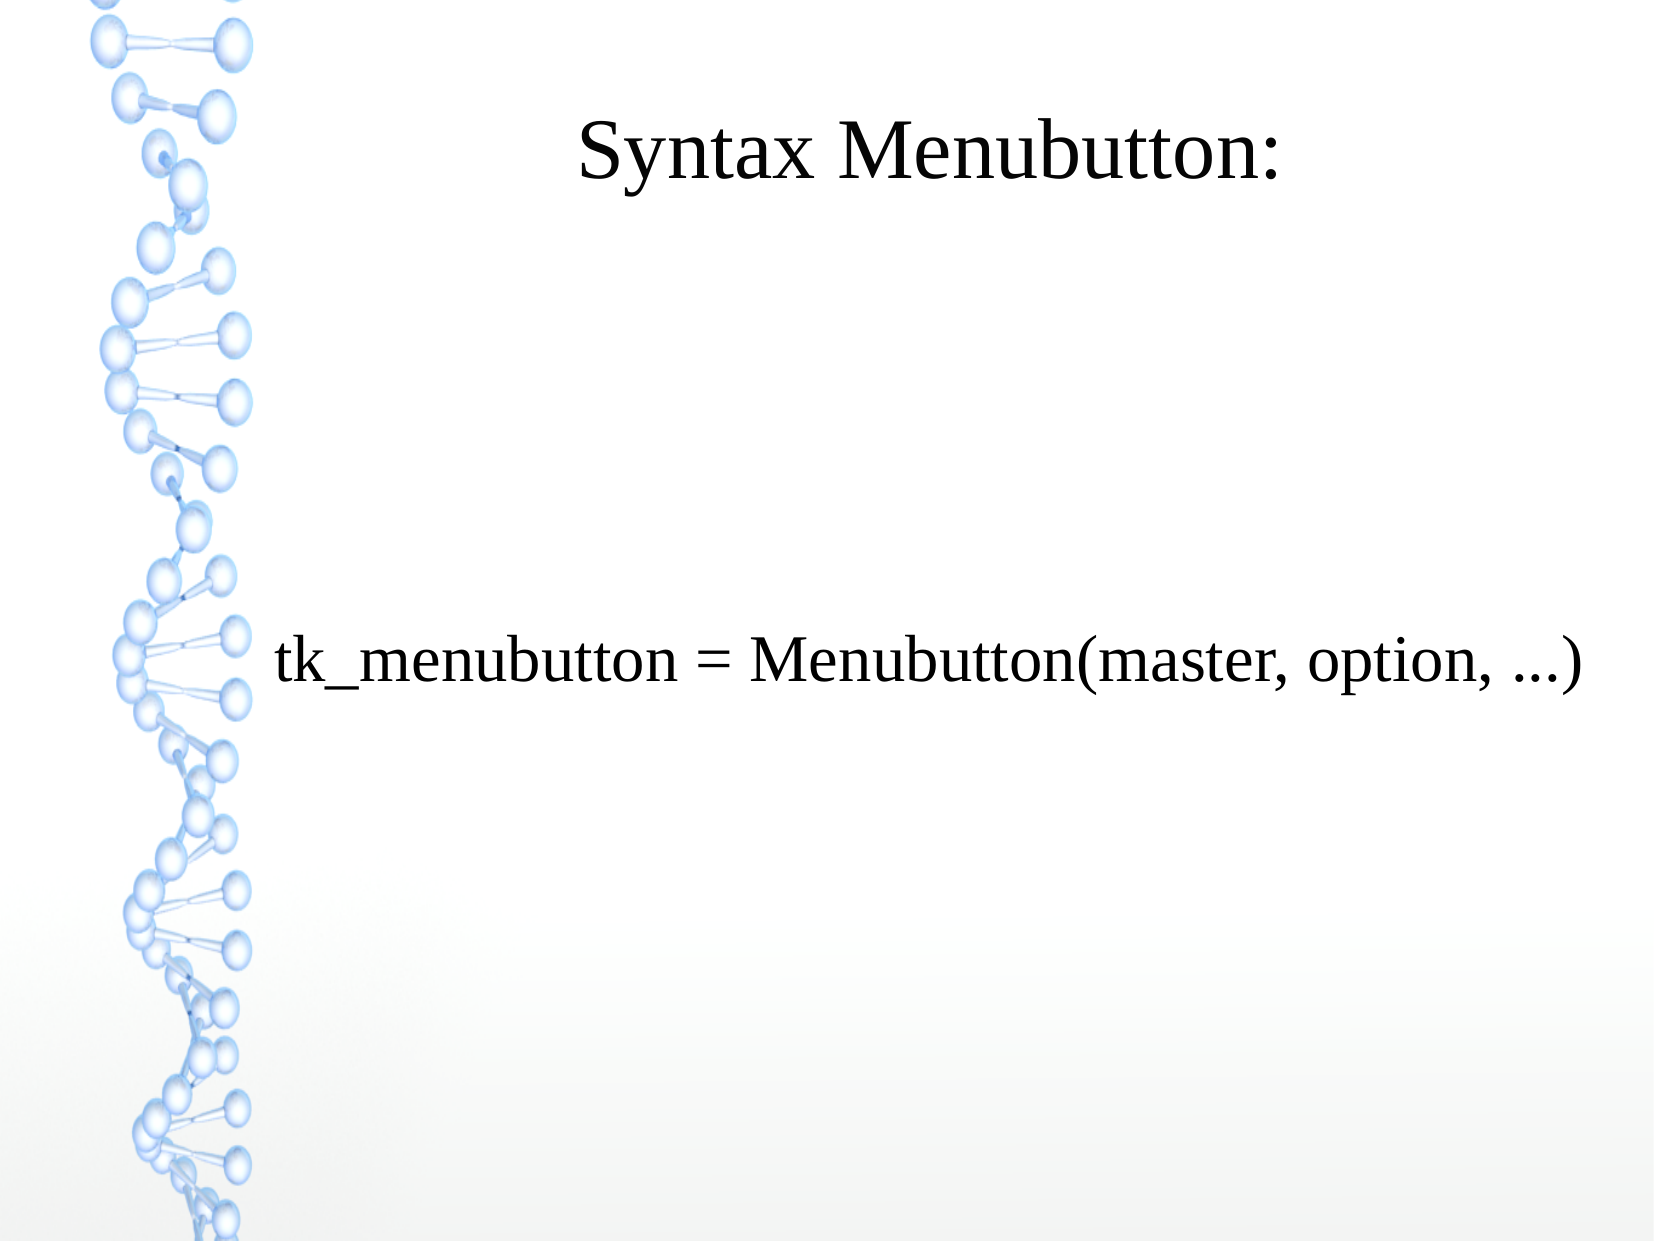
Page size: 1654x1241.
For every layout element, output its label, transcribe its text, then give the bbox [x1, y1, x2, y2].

picture [0, 0, 1654, 1241]
title Syntax Menubutton: [265, 47, 1595, 252]
subtitle tk_menubutton = Menubutton(master, option, ...) [265, 299, 1595, 1019]
